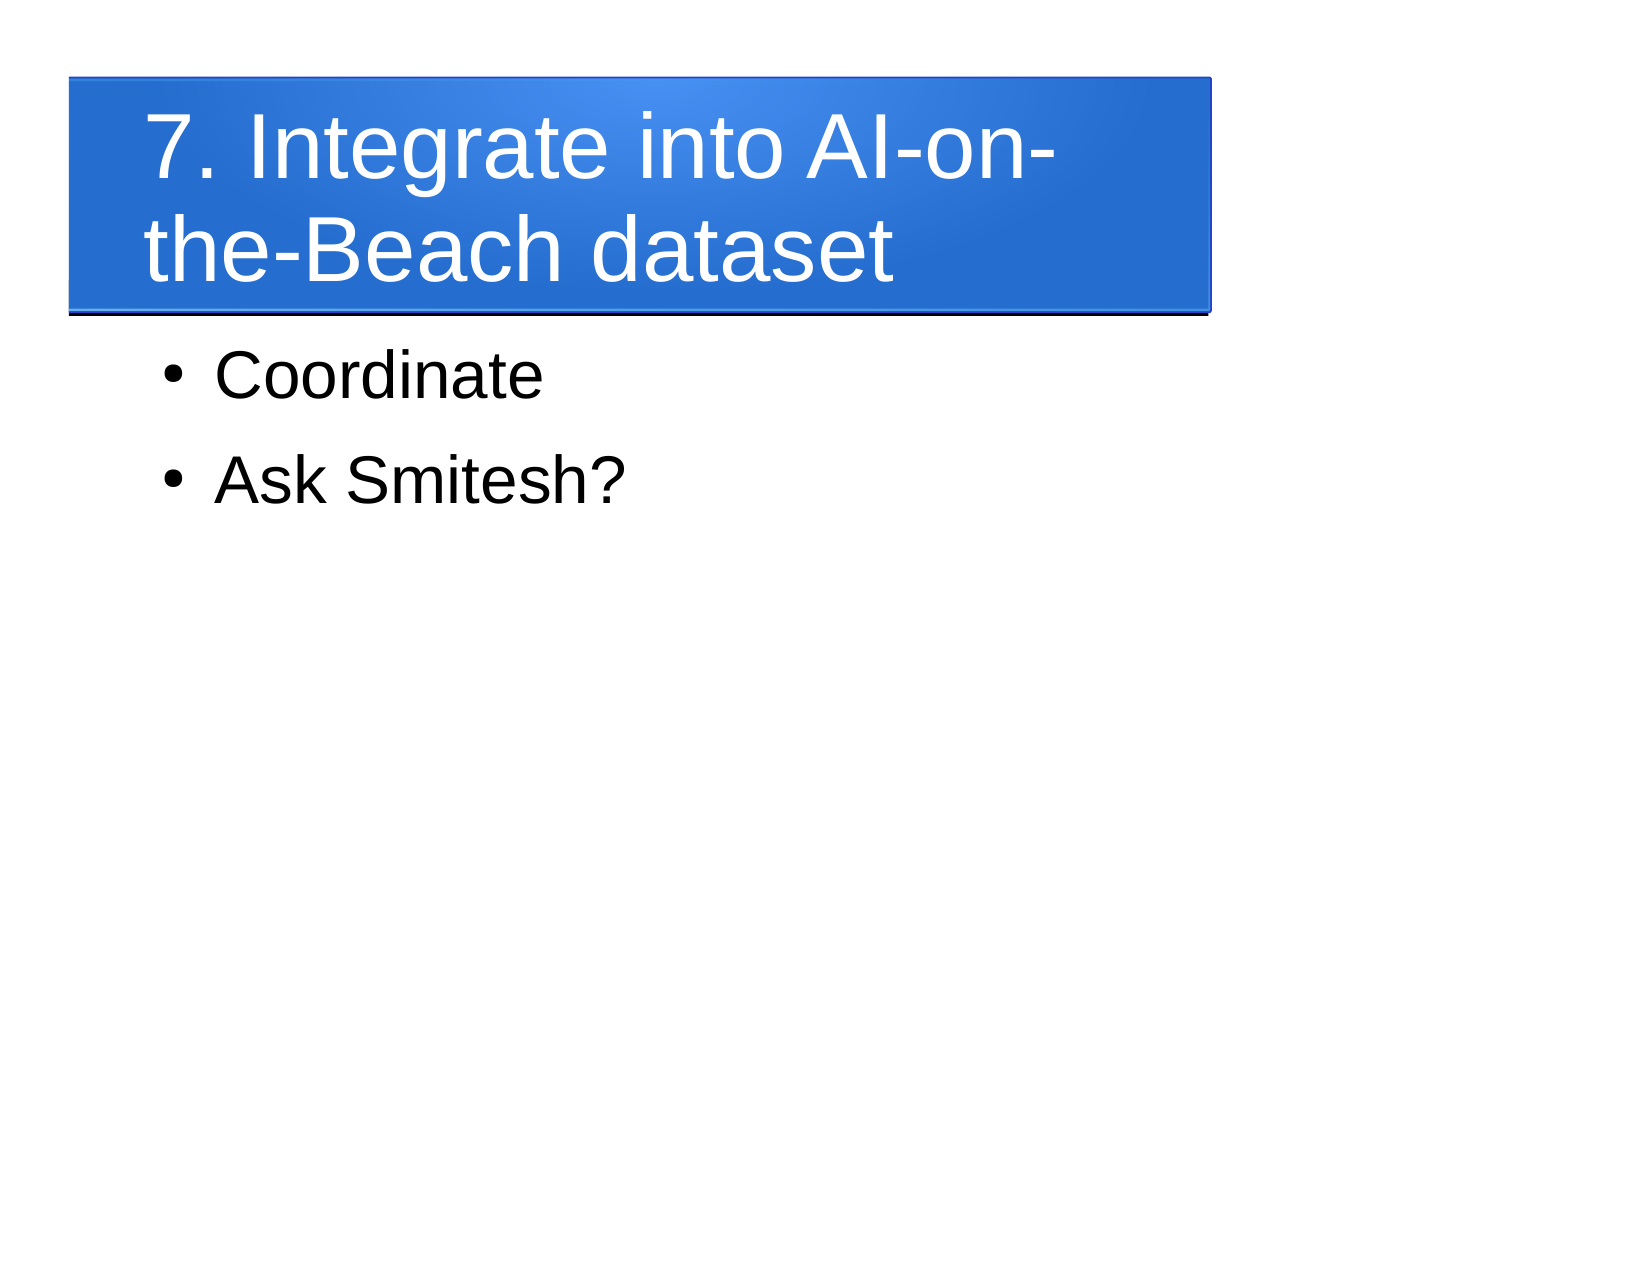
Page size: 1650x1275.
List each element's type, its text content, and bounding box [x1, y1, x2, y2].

title 7. Integrate into AI-on-the-Beach dataset [143, 94, 1185, 302]
list Coordinate Ask Smitesh? [143, 337, 1489, 1010]
